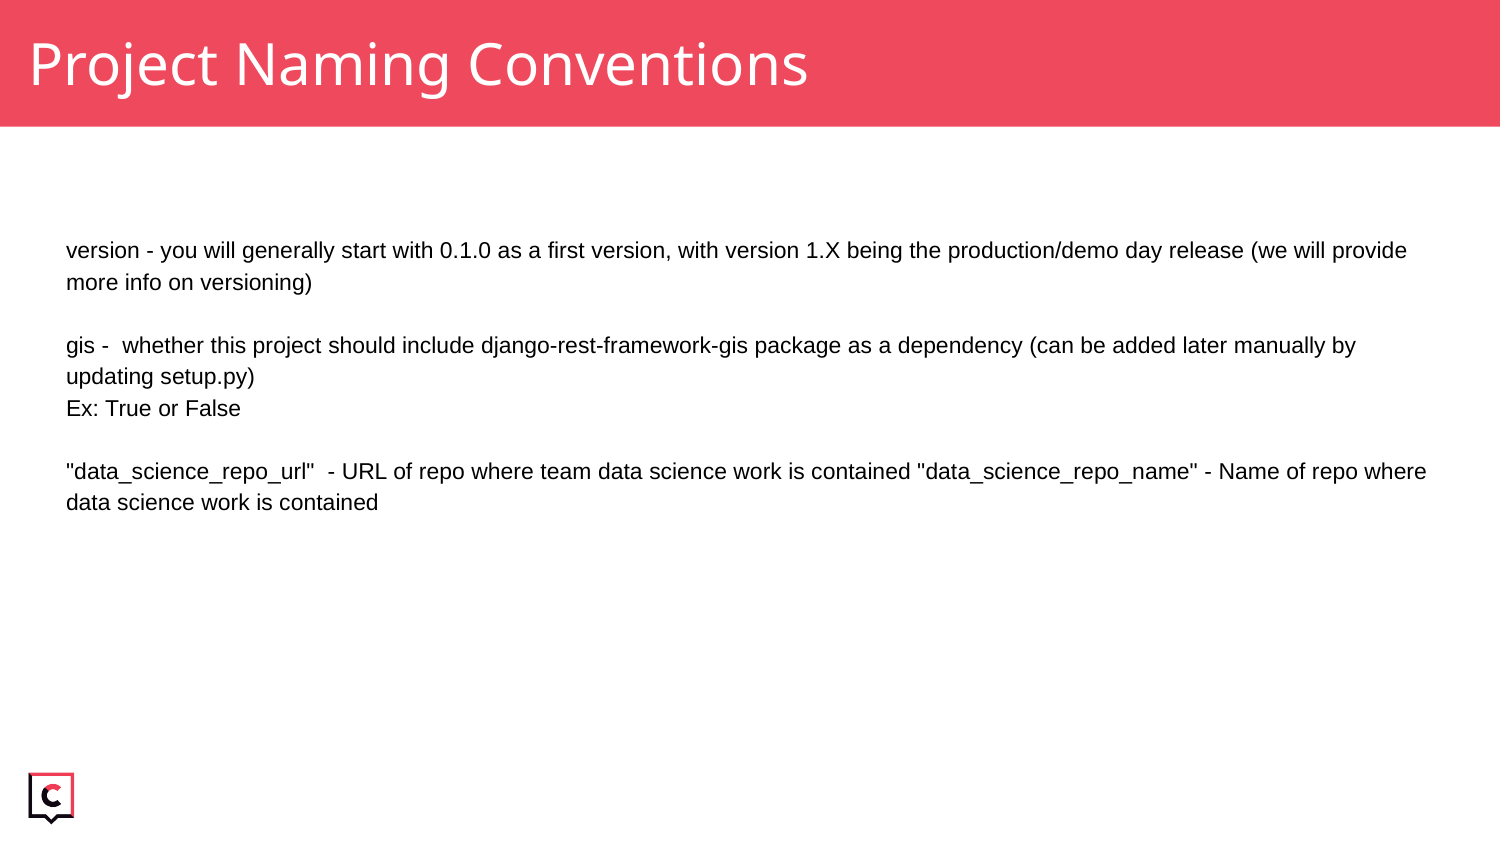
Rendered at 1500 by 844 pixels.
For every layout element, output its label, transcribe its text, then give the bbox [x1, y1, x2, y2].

list version - you will generally start with 0.1.0 as a first version, with version 1.X being the production/demo day release (we will provide more info on versioning) gis - whether this project should include django-rest-framework-gis package as a dependency (can be added later manually by updating setup.py) Ex: True or False "data_science_repo_url" - URL of repo where team data science work is contained "data_science_repo_name" - Name of repo where data science work is contained [51, 189, 1449, 750]
title Project Naming Conventions [13, 12, 1412, 107]
picture [19, 764, 82, 830]
